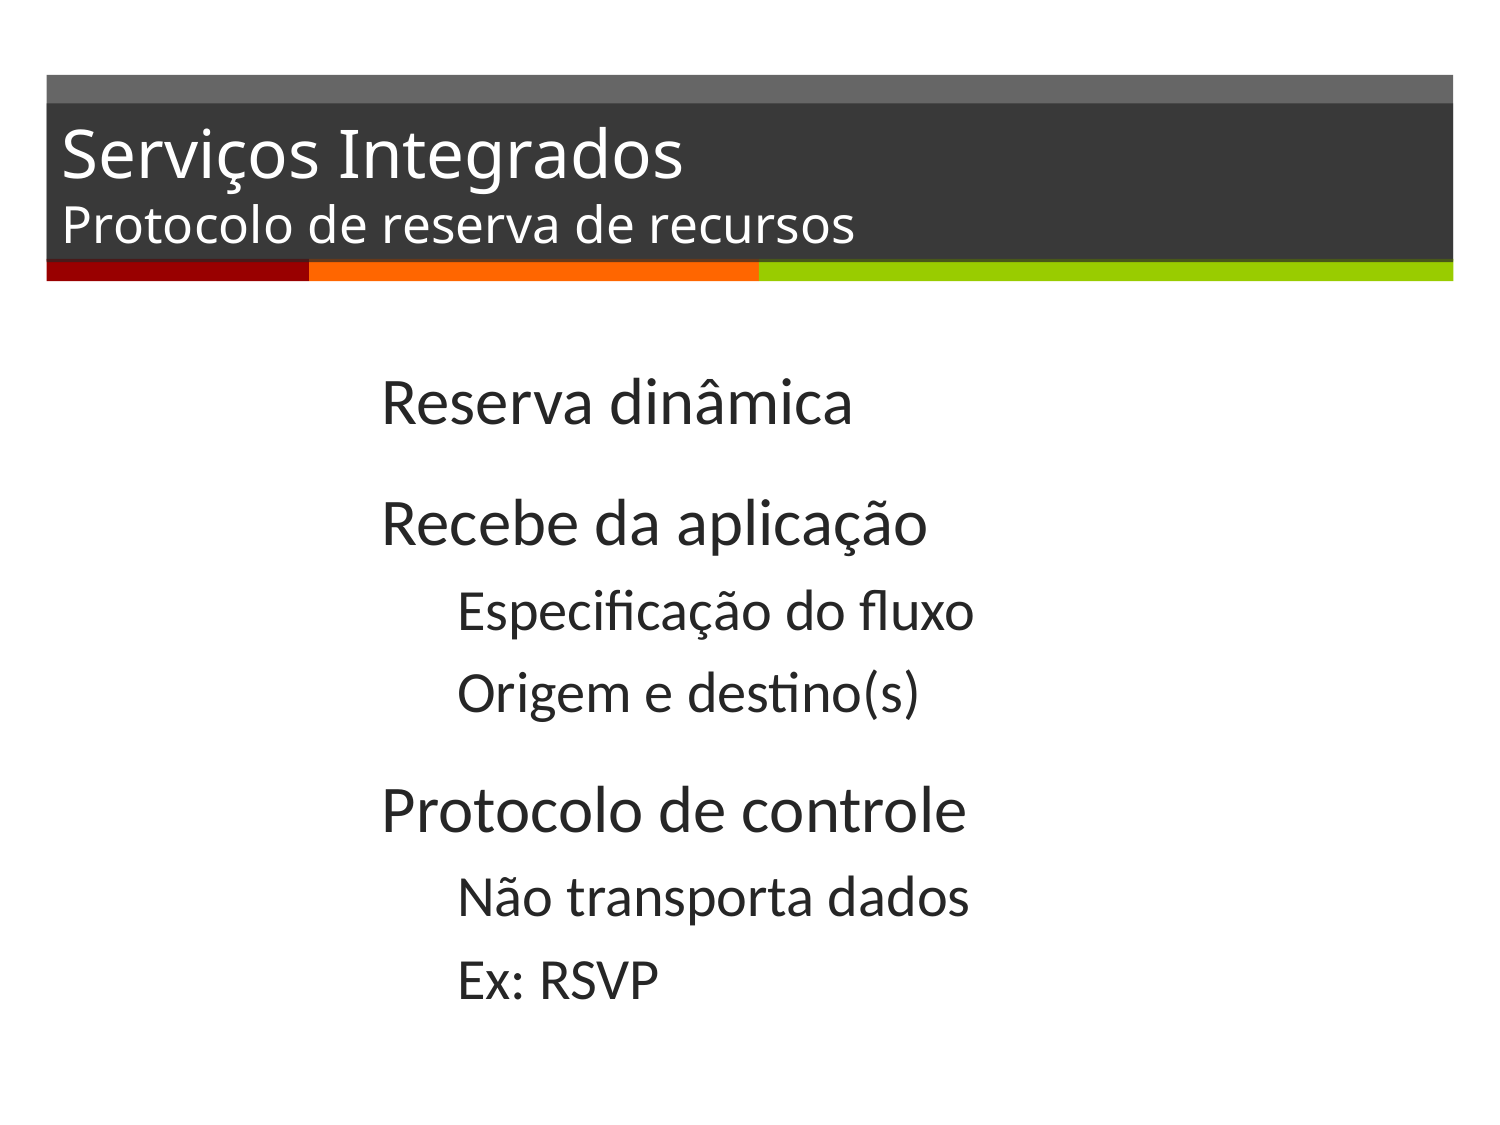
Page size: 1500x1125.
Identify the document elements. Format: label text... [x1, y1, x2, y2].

title Serviços Integrados Protocolo de reserva de recursos [46, 103, 1454, 263]
list Reserva dinâmica Recebe da aplicação Especificação do fluxo Origem e destino(s) Protocolo de controle Não transporta dados Ex: RSVP [292, 350, 1454, 1005]
